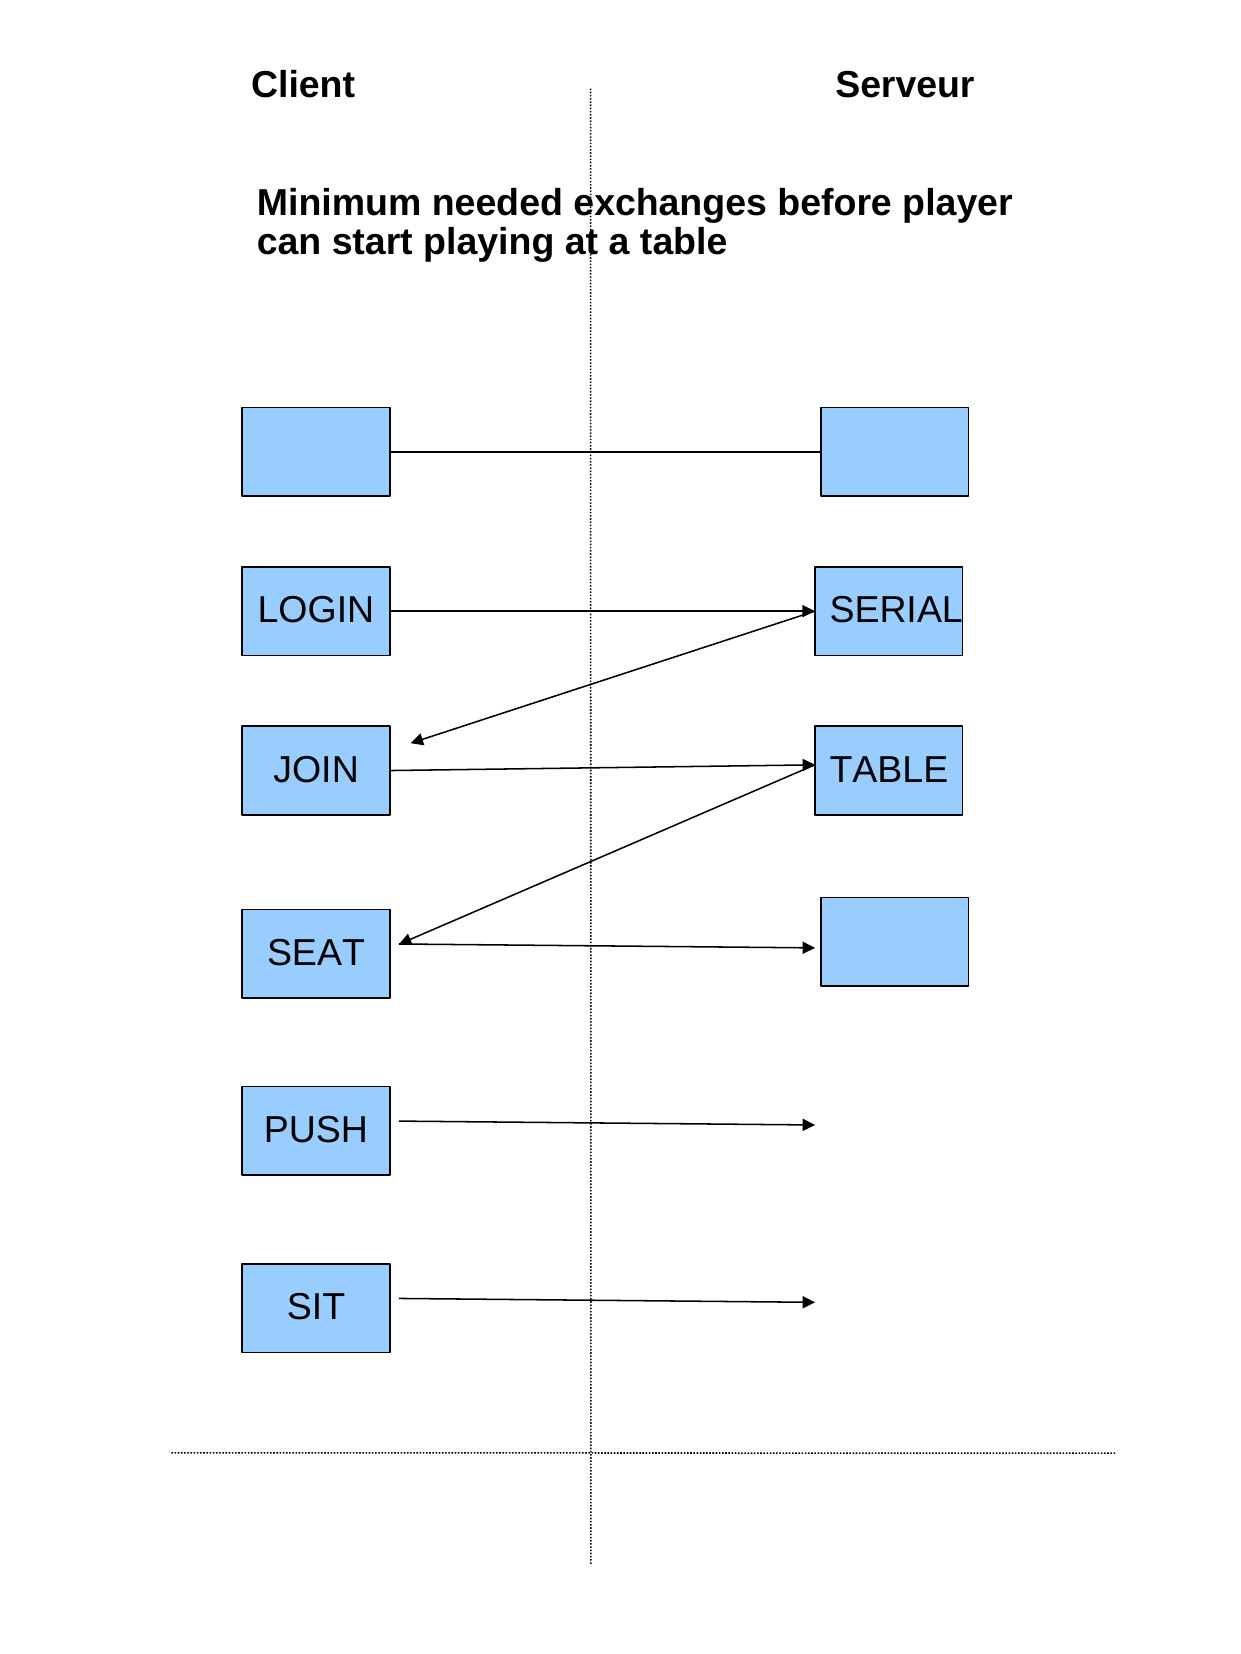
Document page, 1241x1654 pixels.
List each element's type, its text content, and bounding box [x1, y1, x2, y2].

text_box SEAT [242, 909, 390, 998]
text_box LOGIN [242, 566, 390, 656]
text_box PUSH [242, 1086, 390, 1176]
text_box Minimum needed exchanges before player can start playing at a table [242, 177, 1093, 279]
text_box SERIAL [814, 566, 963, 656]
text_box [820, 407, 969, 497]
text_box TABLE [814, 726, 963, 815]
text_box Serveur [820, 59, 990, 118]
text_box Client [236, 59, 371, 118]
text_box SIT [242, 1263, 390, 1353]
text_box [820, 897, 969, 987]
text_box [242, 407, 390, 497]
text_box JOIN [242, 726, 390, 815]
